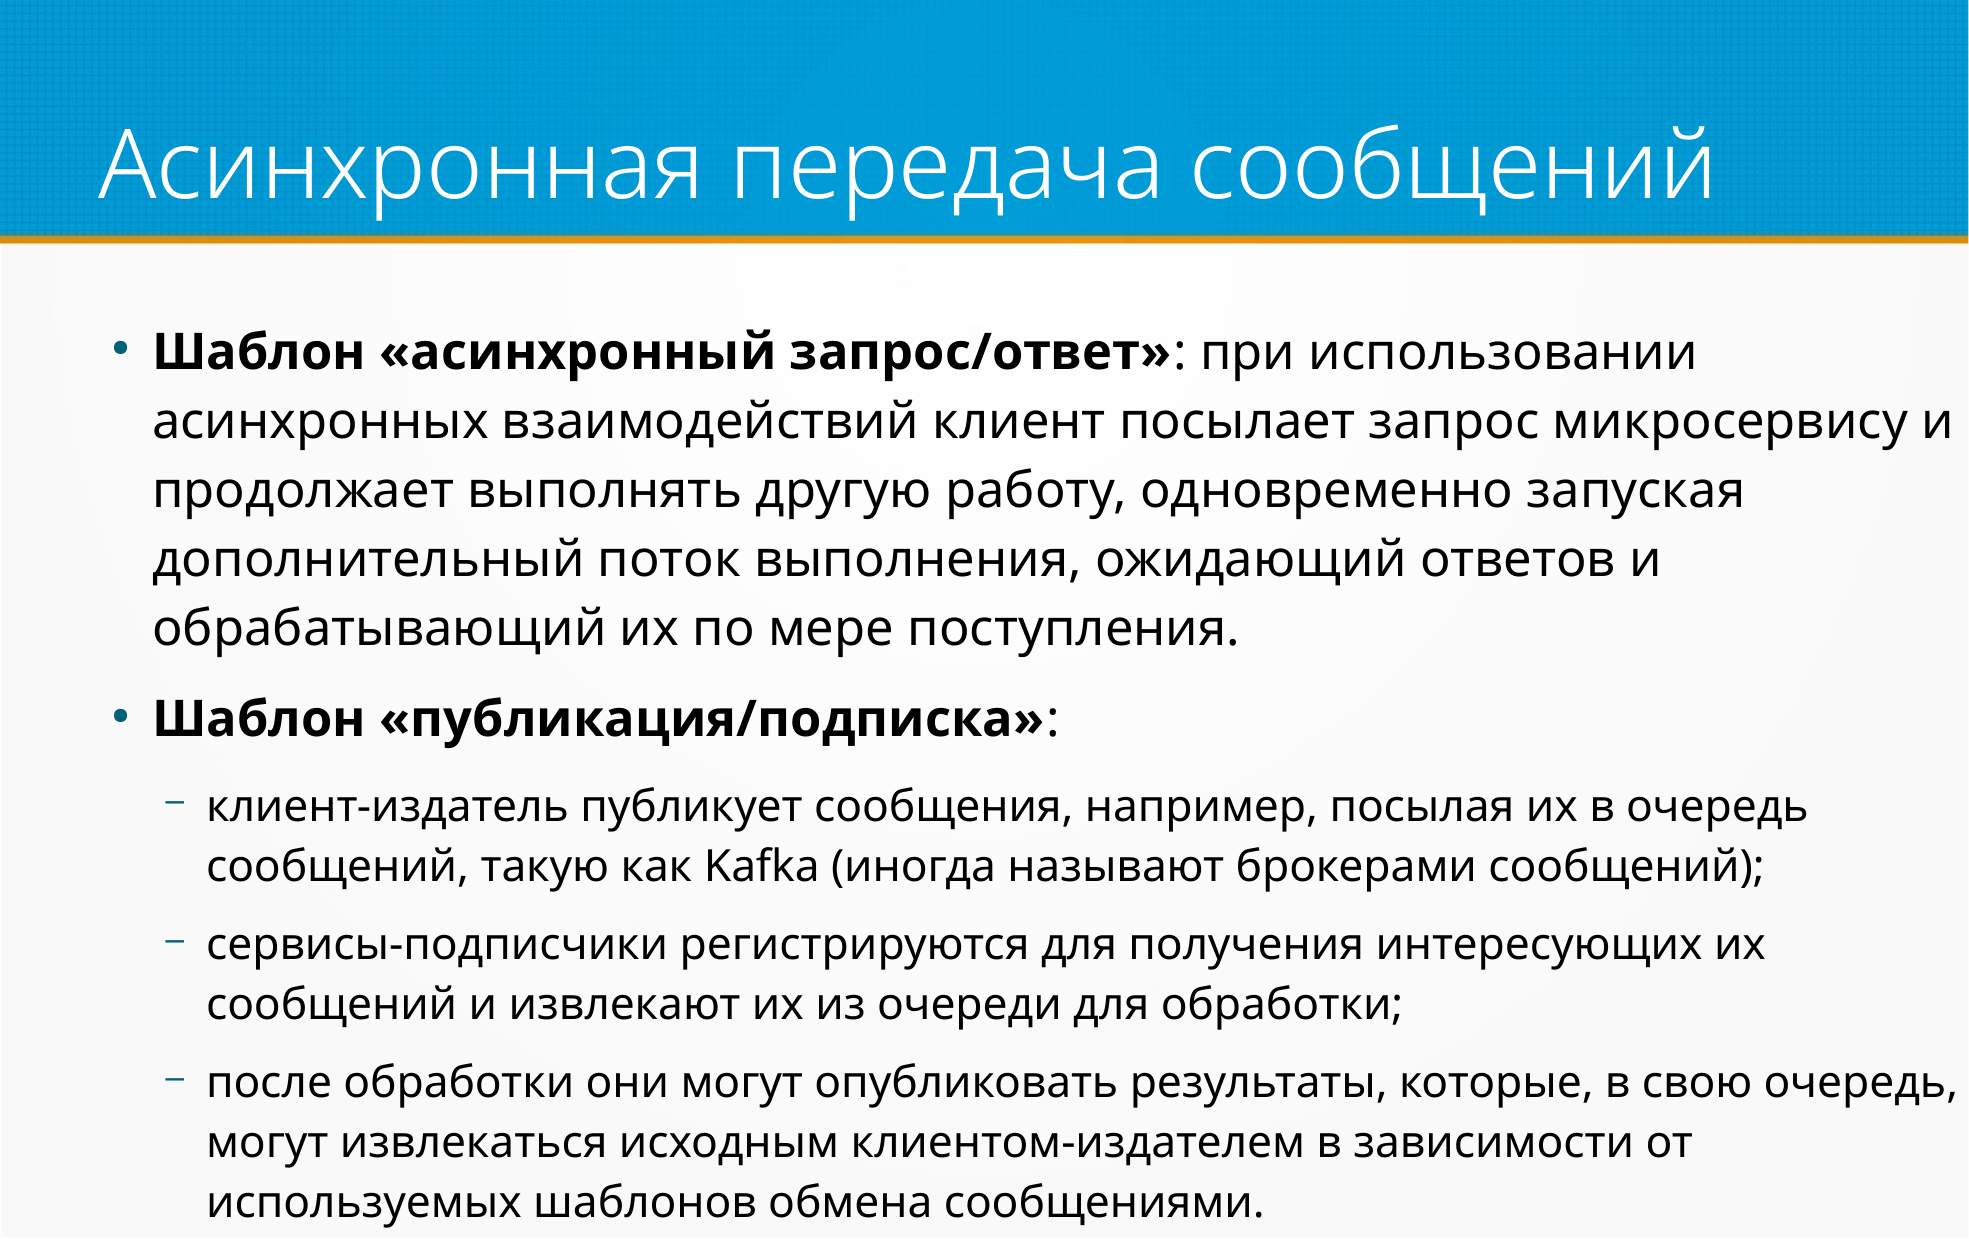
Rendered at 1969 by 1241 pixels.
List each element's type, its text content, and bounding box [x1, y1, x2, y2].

picture [0, 233, 1969, 1241]
title Асинхронная передача сообщений [98, 19, 1870, 227]
list Шаблон «асинхронный запрос/ответ»: при использовании асинхронных взаимодействий клиент посылает запрос микросервису и продолжает выполнять другую работу, одновременно запуская дополнительный поток выполнения, ожидающий ответов и обрабатывающий их по мере поступления. Шаблон «публикация/подписка»: клиент-издатель публикует сообщения, например, посылая их в очередь сообщений, такую как Kafka (иногда называют брокерами сообщений); сервисы-подписчики регистрируются для получения интересующих их сообщений и извлекают их из очереди для обработки; после обработки они могут опубликовать результаты, которые, в свою очередь, могут извлекаться исходным клиентом-издателем в зависимости от используемых шаблонов обмена сообщениями. [98, 315, 1969, 1241]
